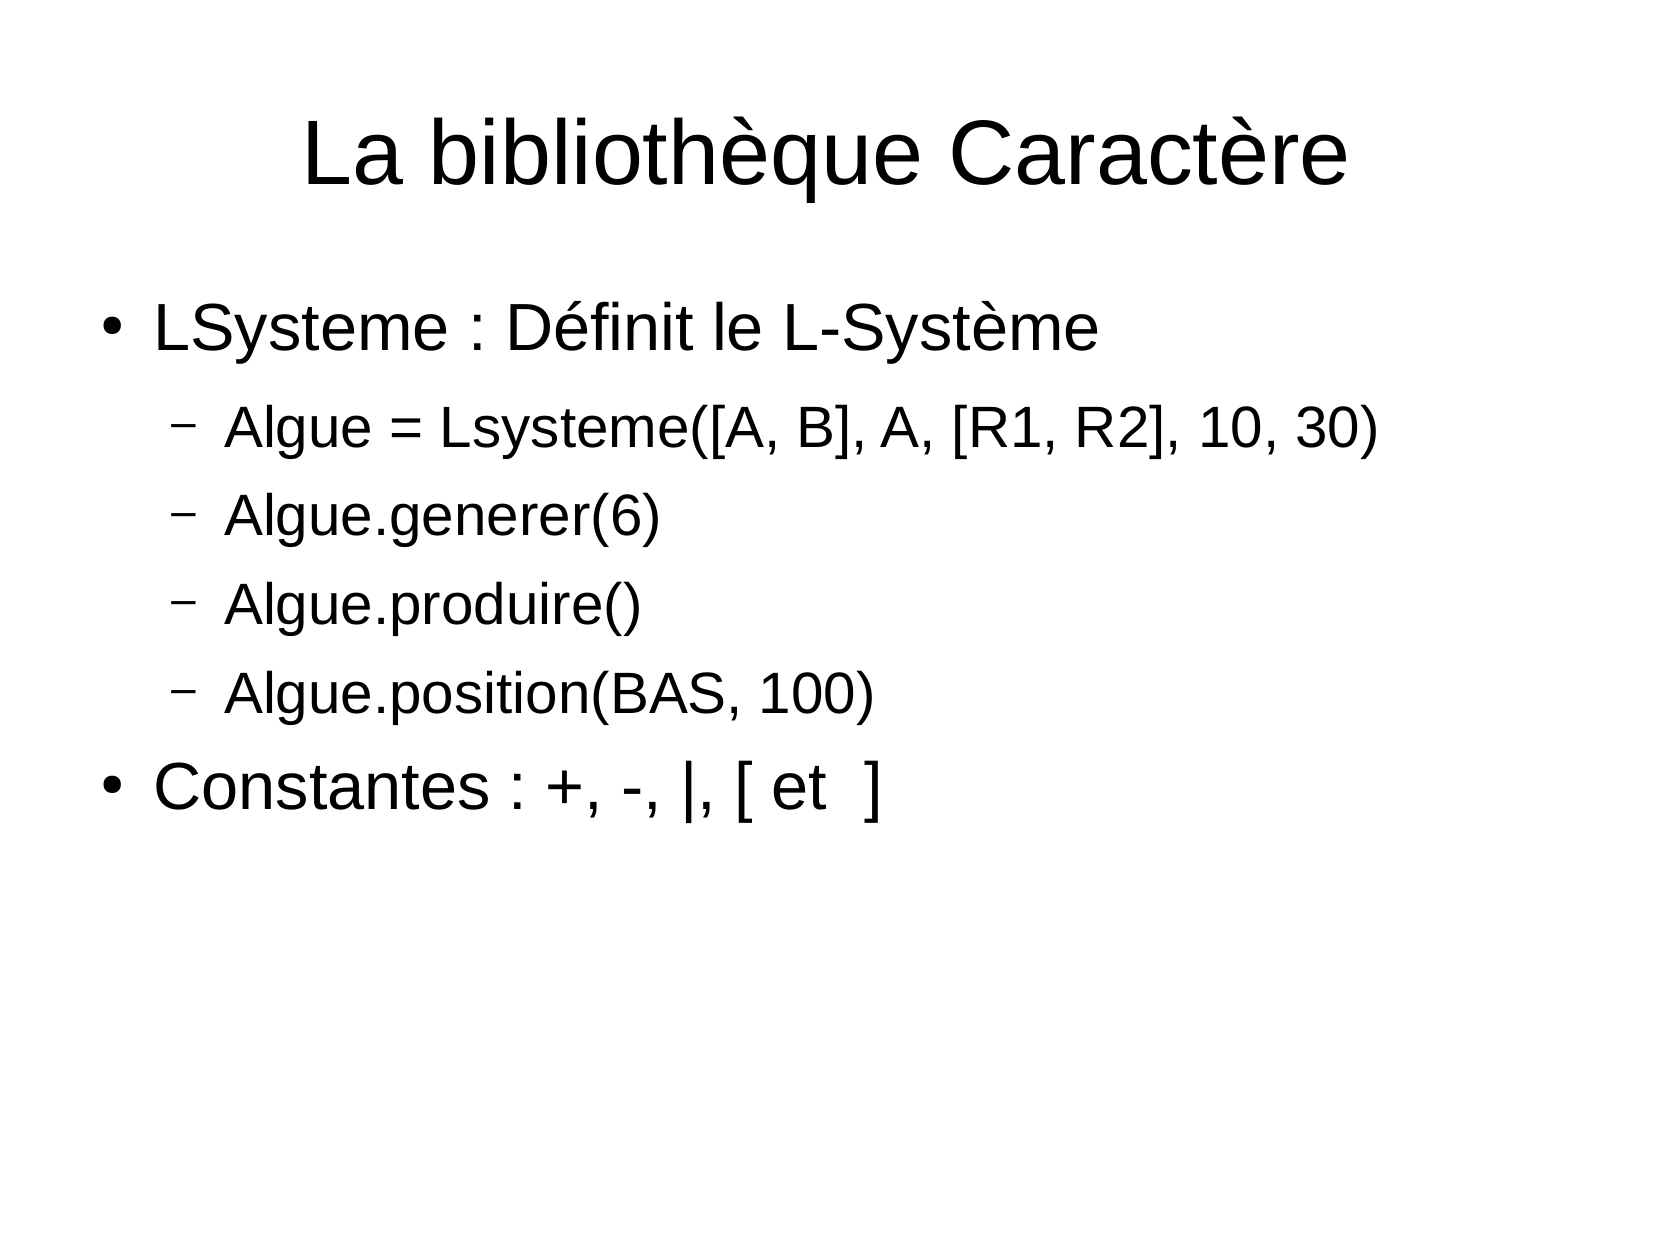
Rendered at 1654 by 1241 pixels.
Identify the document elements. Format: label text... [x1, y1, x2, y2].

title La bibliothèque Caractère [82, 49, 1571, 257]
list LSysteme : Définit le L-Système Algue = Lsysteme([A, B], A, [R1, R2], 10, 30) Algue.generer(6) Algue.produire() Algue.position(BAS, 100) Constantes : +, -, |, [ et ] [82, 290, 1571, 1109]
